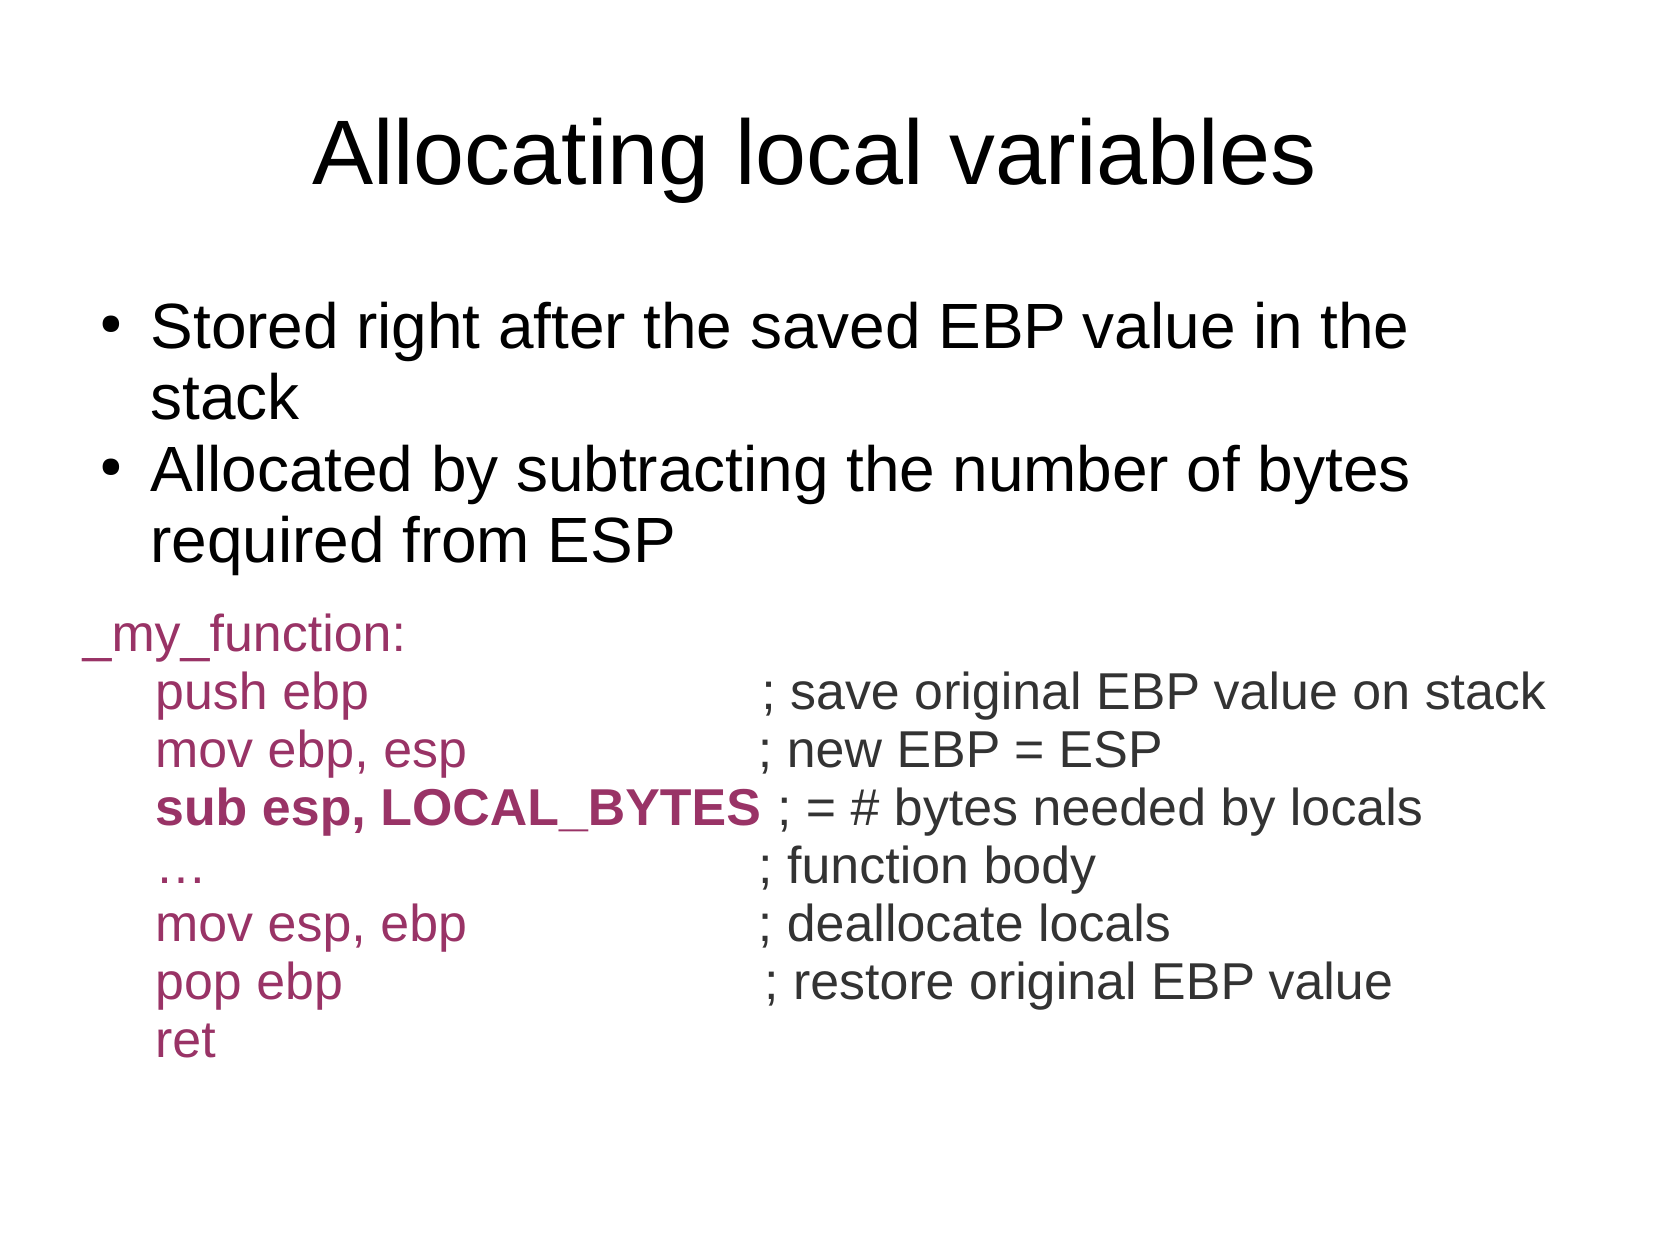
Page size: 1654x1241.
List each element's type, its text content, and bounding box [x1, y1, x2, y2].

list Stored right after the saved EBP value in the stack Allocated by subtracting the number of bytes required from ESP _my_function: push ebp ; save original EBP value on stack mov ebp, esp ; new EBP = ESP sub esp, LOCAL_BYTES ; = # bytes needed by locals … ; function body mov esp, ebp ; deallocate locals pop ebp ; restore original EBP value ret [82, 290, 1571, 1109]
title Allocating local variables [70, 49, 1559, 257]
